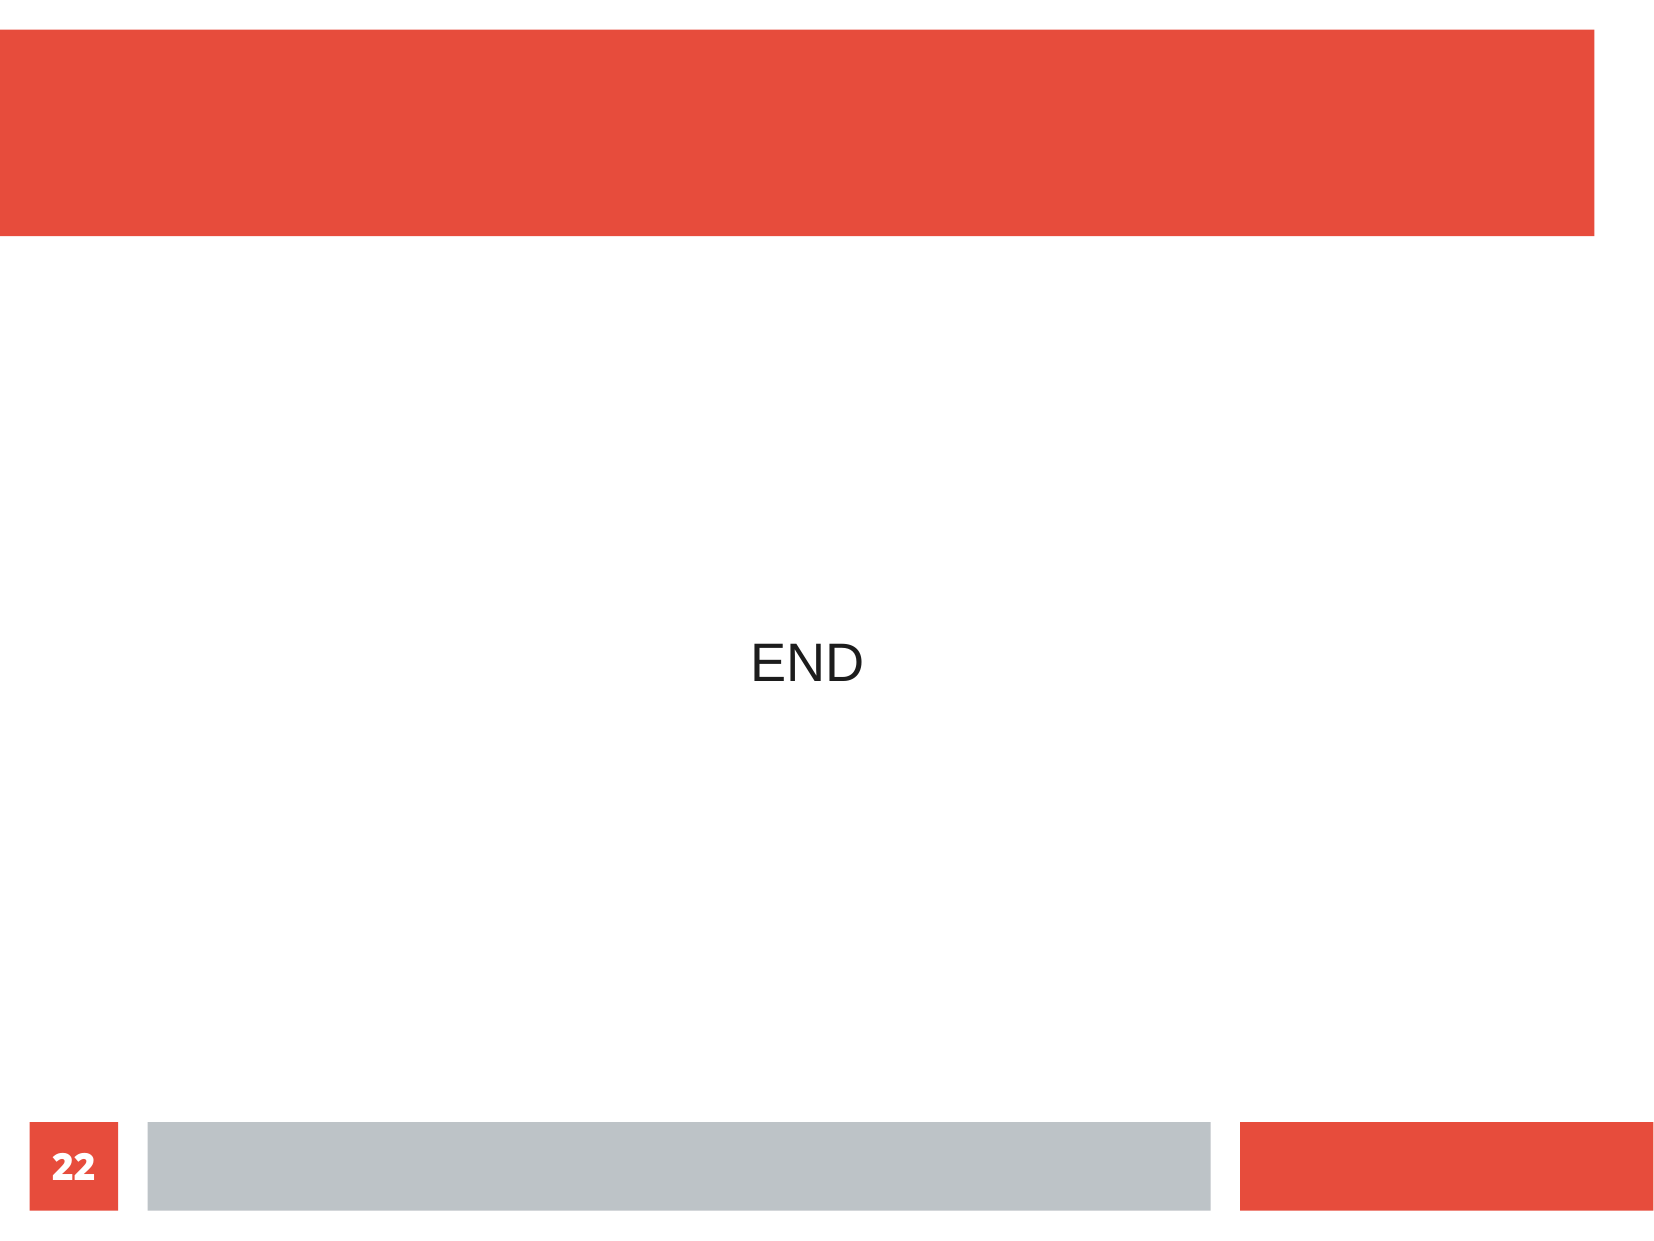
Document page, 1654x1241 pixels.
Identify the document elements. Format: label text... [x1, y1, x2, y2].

list END [749, 632, 956, 754]
